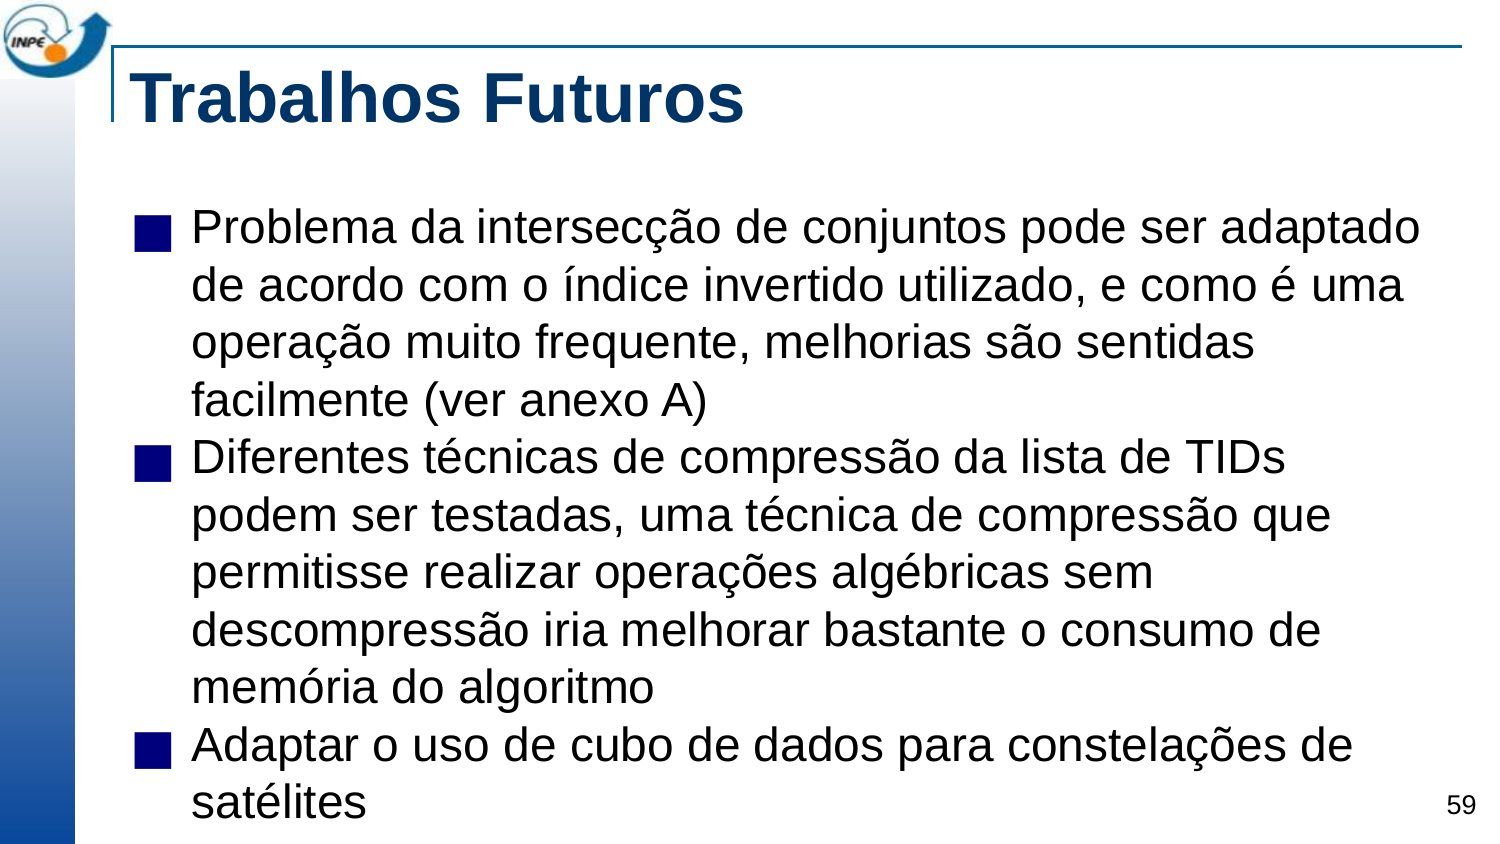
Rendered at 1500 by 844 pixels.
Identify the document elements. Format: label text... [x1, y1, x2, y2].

picture [0, 0, 113, 79]
slide_number <number> [1403, 779, 1494, 844]
title Trabalhos Futuros [112, 46, 1450, 141]
list Problema da intersecção de conjuntos pode ser adaptado de acordo com o índice invertido utilizado, e como é uma operação muito frequente, melhorias são sentidas facilmente (ver anexo A) Diferentes técnicas de compressão da lista de TIDs podem ser testadas, uma técnica de compressão que permitisse realizar operações algébricas sem descompressão iria melhorar bastante o consumo de memória do algoritmo Adaptar o uso de cubo de dados para constelações de satélites [99, 187, 1450, 769]
